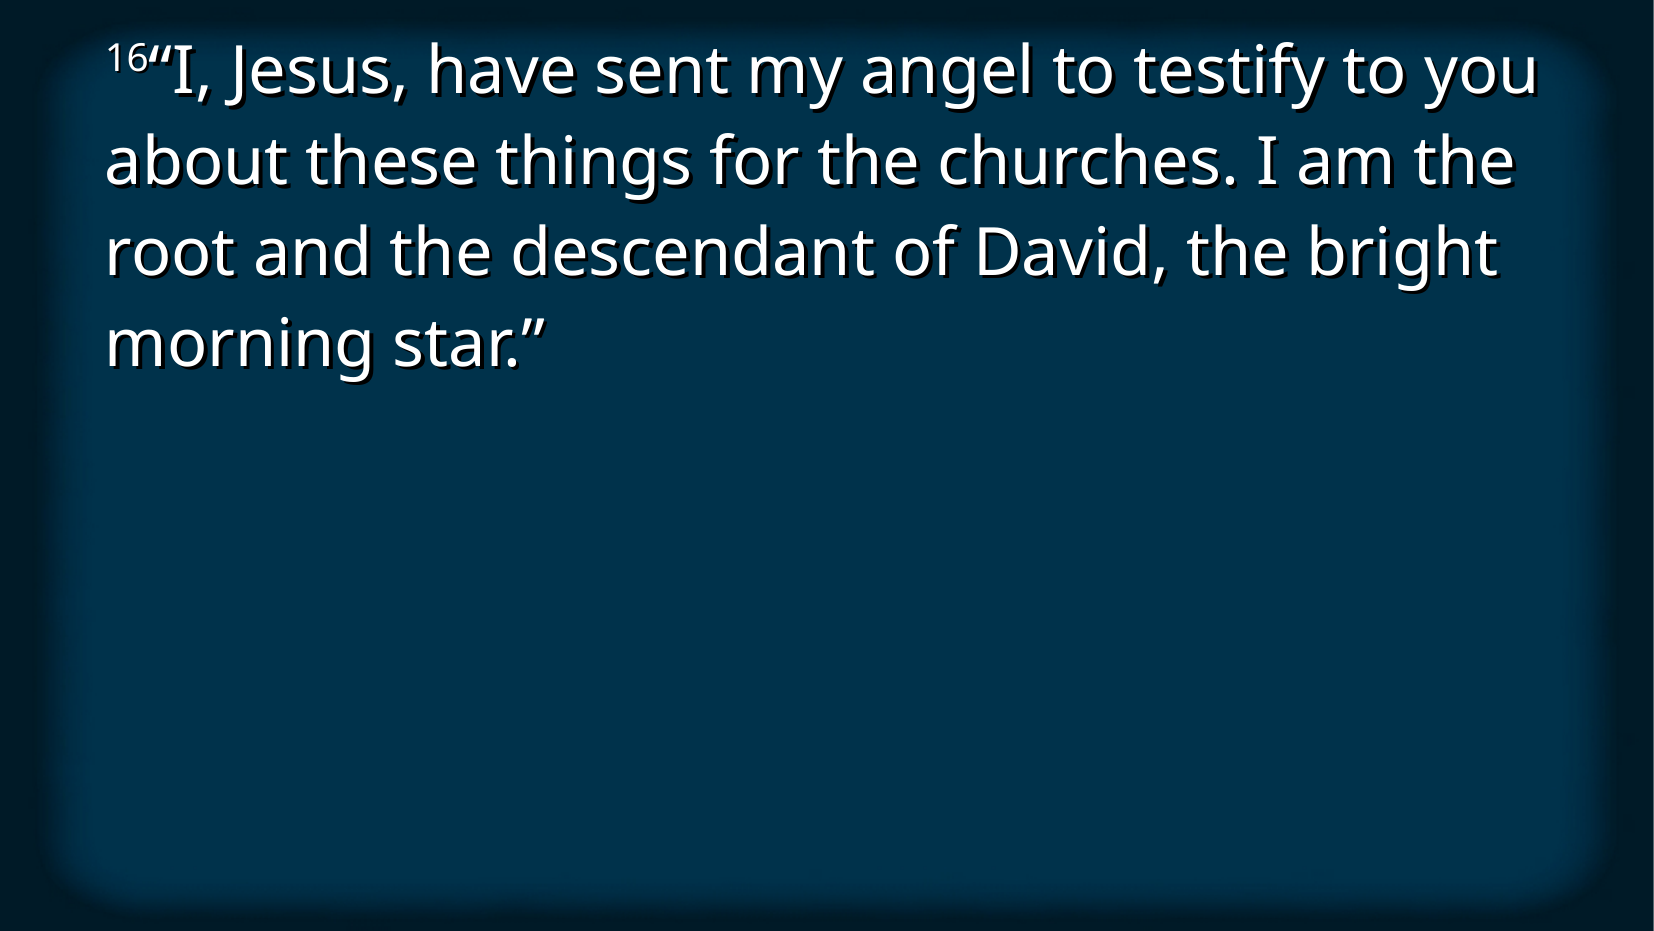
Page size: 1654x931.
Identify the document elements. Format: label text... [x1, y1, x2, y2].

text_box 16“I, Jesus, have sent my angel to testify to you about these things for the churches. I am the root and the descendant of David, the bright morning star.” [90, 15, 1561, 385]
picture [0, 0, 1654, 931]
